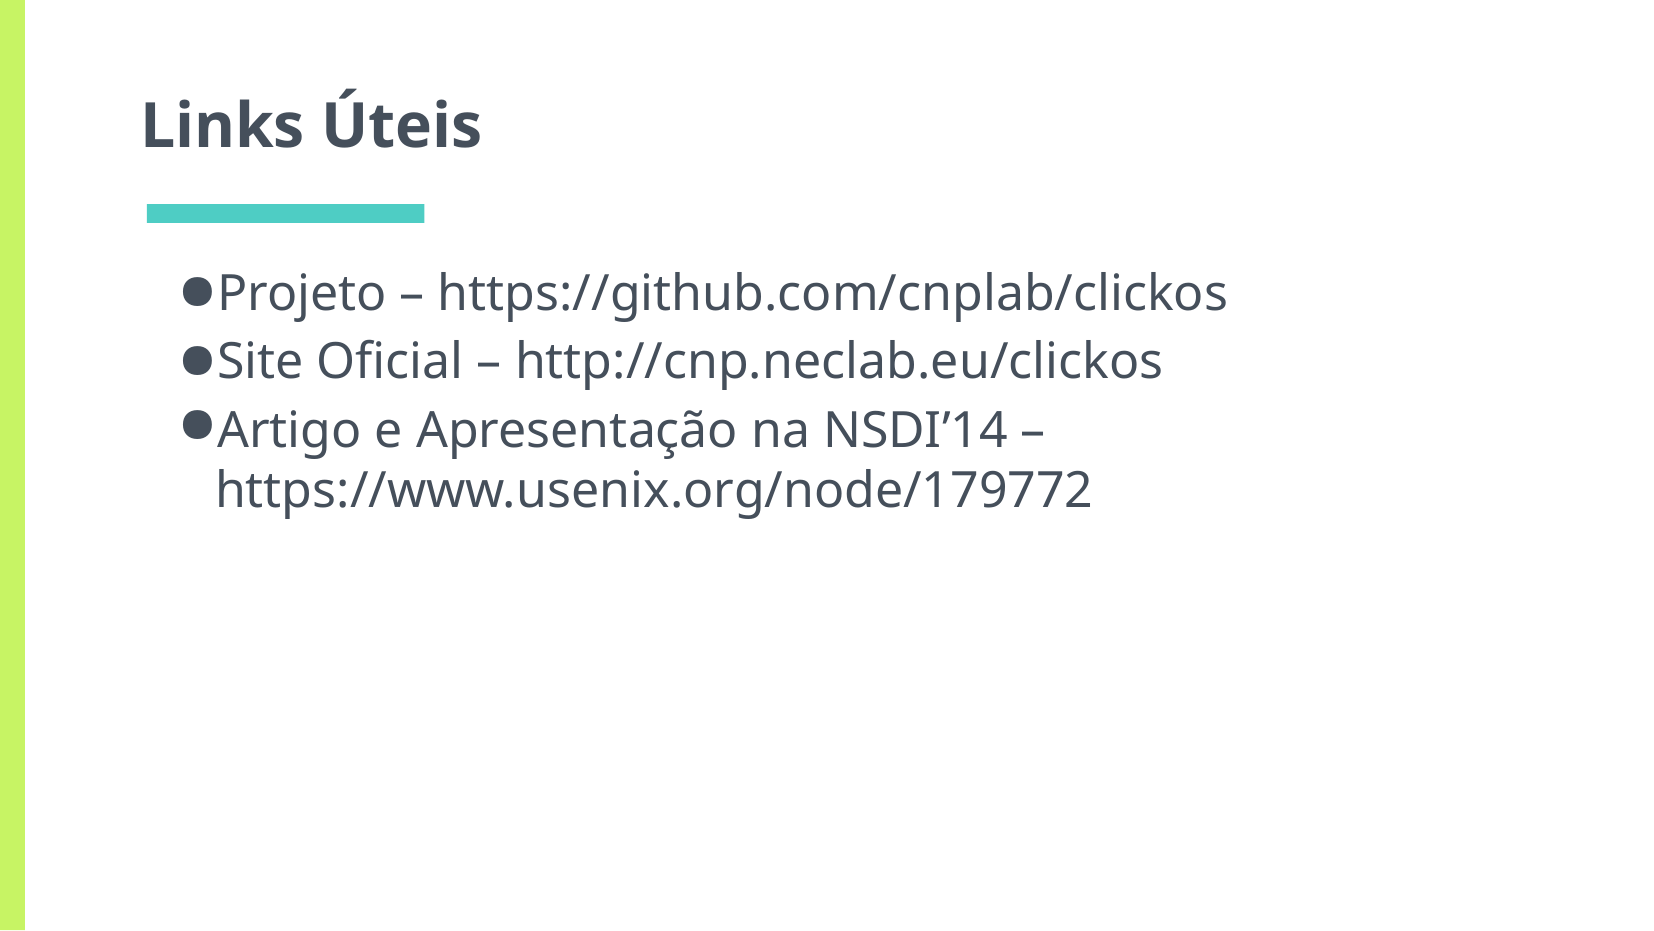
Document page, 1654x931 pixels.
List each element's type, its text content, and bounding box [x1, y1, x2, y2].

title Links Úteis [124, 0, 1529, 176]
list Projeto – https://github.com/cnplab/clickos Site Oficial – http://cnp.neclab.eu/clickos Artigo e Apresentação na NSDI’14 – https://www.usenix.org/node/179772 [124, 245, 1529, 845]
